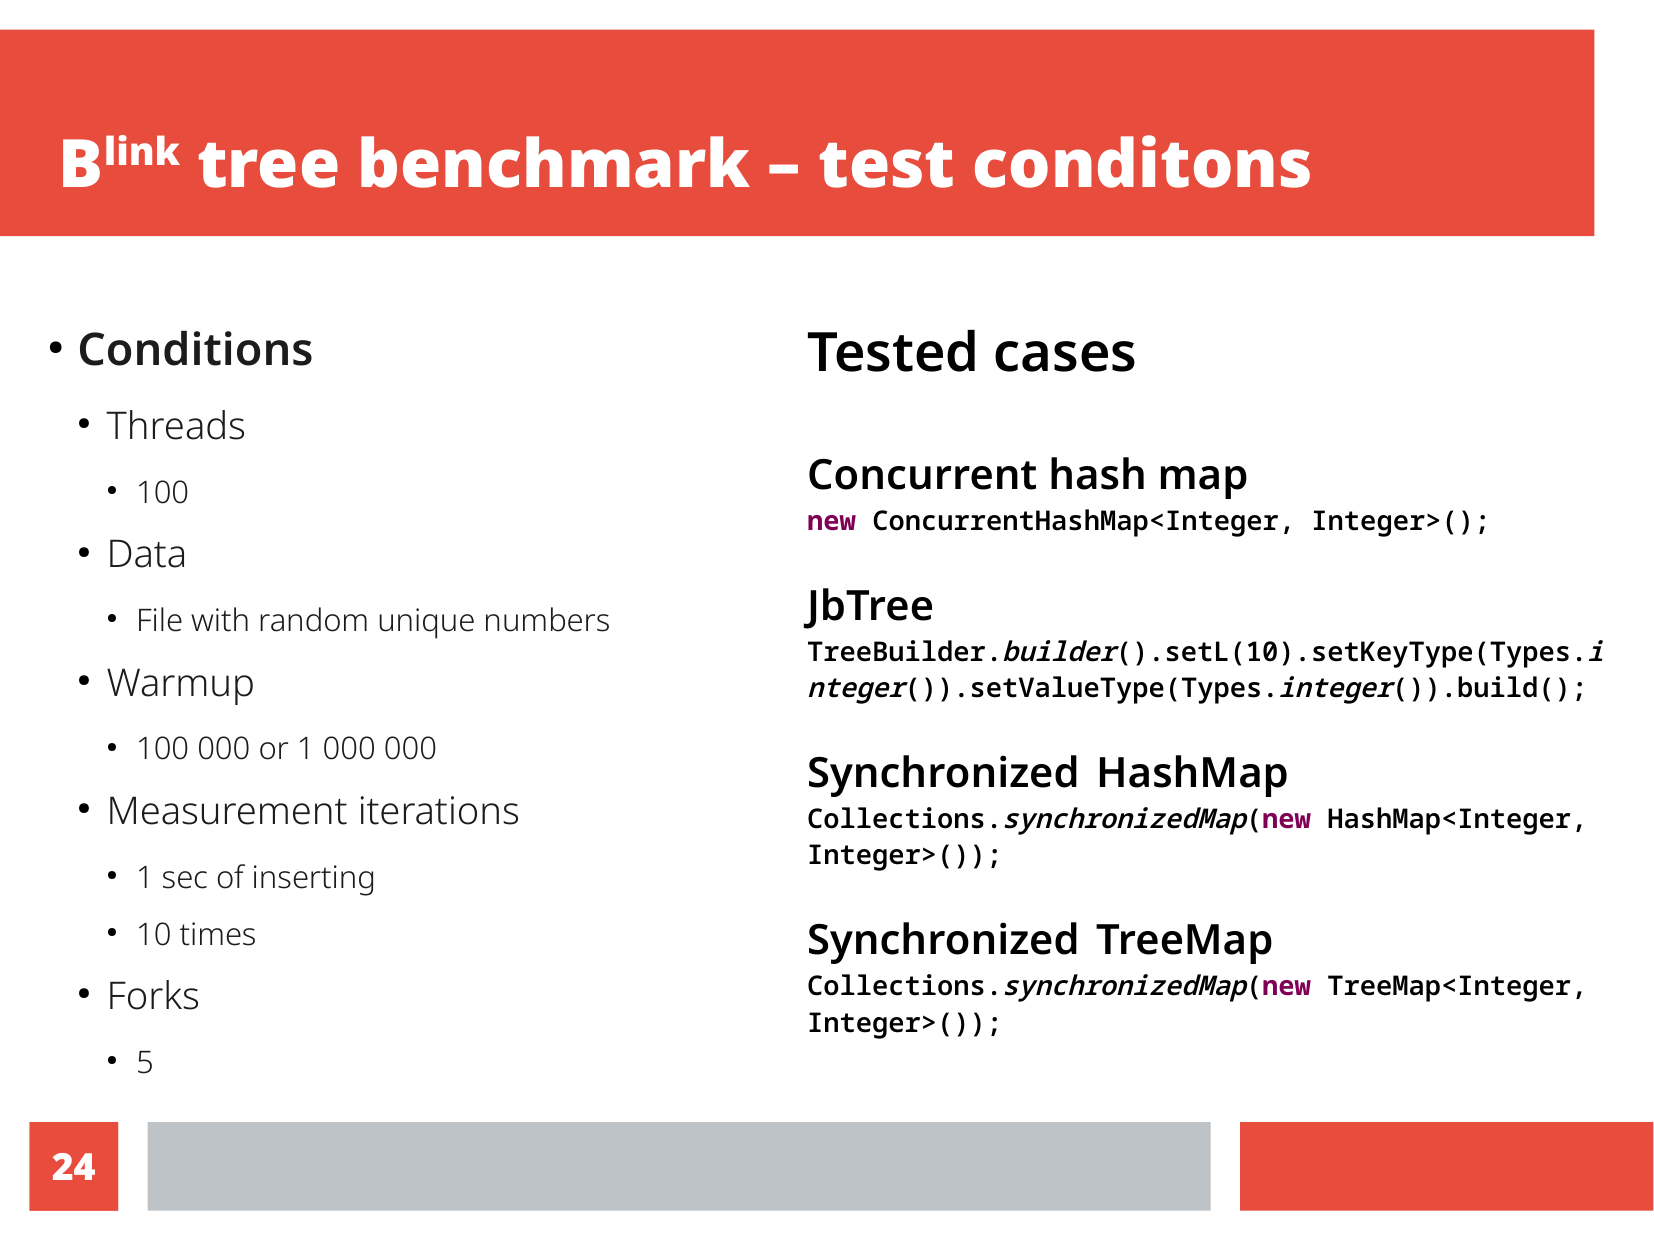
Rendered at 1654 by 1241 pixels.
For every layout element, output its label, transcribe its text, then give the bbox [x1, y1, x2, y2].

list Conditions Threads 100 Data File with random unique numbers Warmup 100 000 or 1 000 000 Measurement iterations 1 sec of inserting 10 times Forks 5 [47, 317, 787, 1086]
list Tested cases Concurrent hash map new ConcurrentHashMap<Integer, Integer>(); JbTree TreeBuilder.builder().setL(10).setKeyType(Types.integer()).setValueType(Types.integer()).build(); Synchronized HashMap Collections.synchronizedMap(new HashMap<Integer, Integer>()); Synchronized TreeMap Collections.synchronizedMap(new TreeMap<Integer, Integer>()); [807, 313, 1609, 1082]
title Blink tree benchmark – test conditons [59, 59, 1595, 207]
